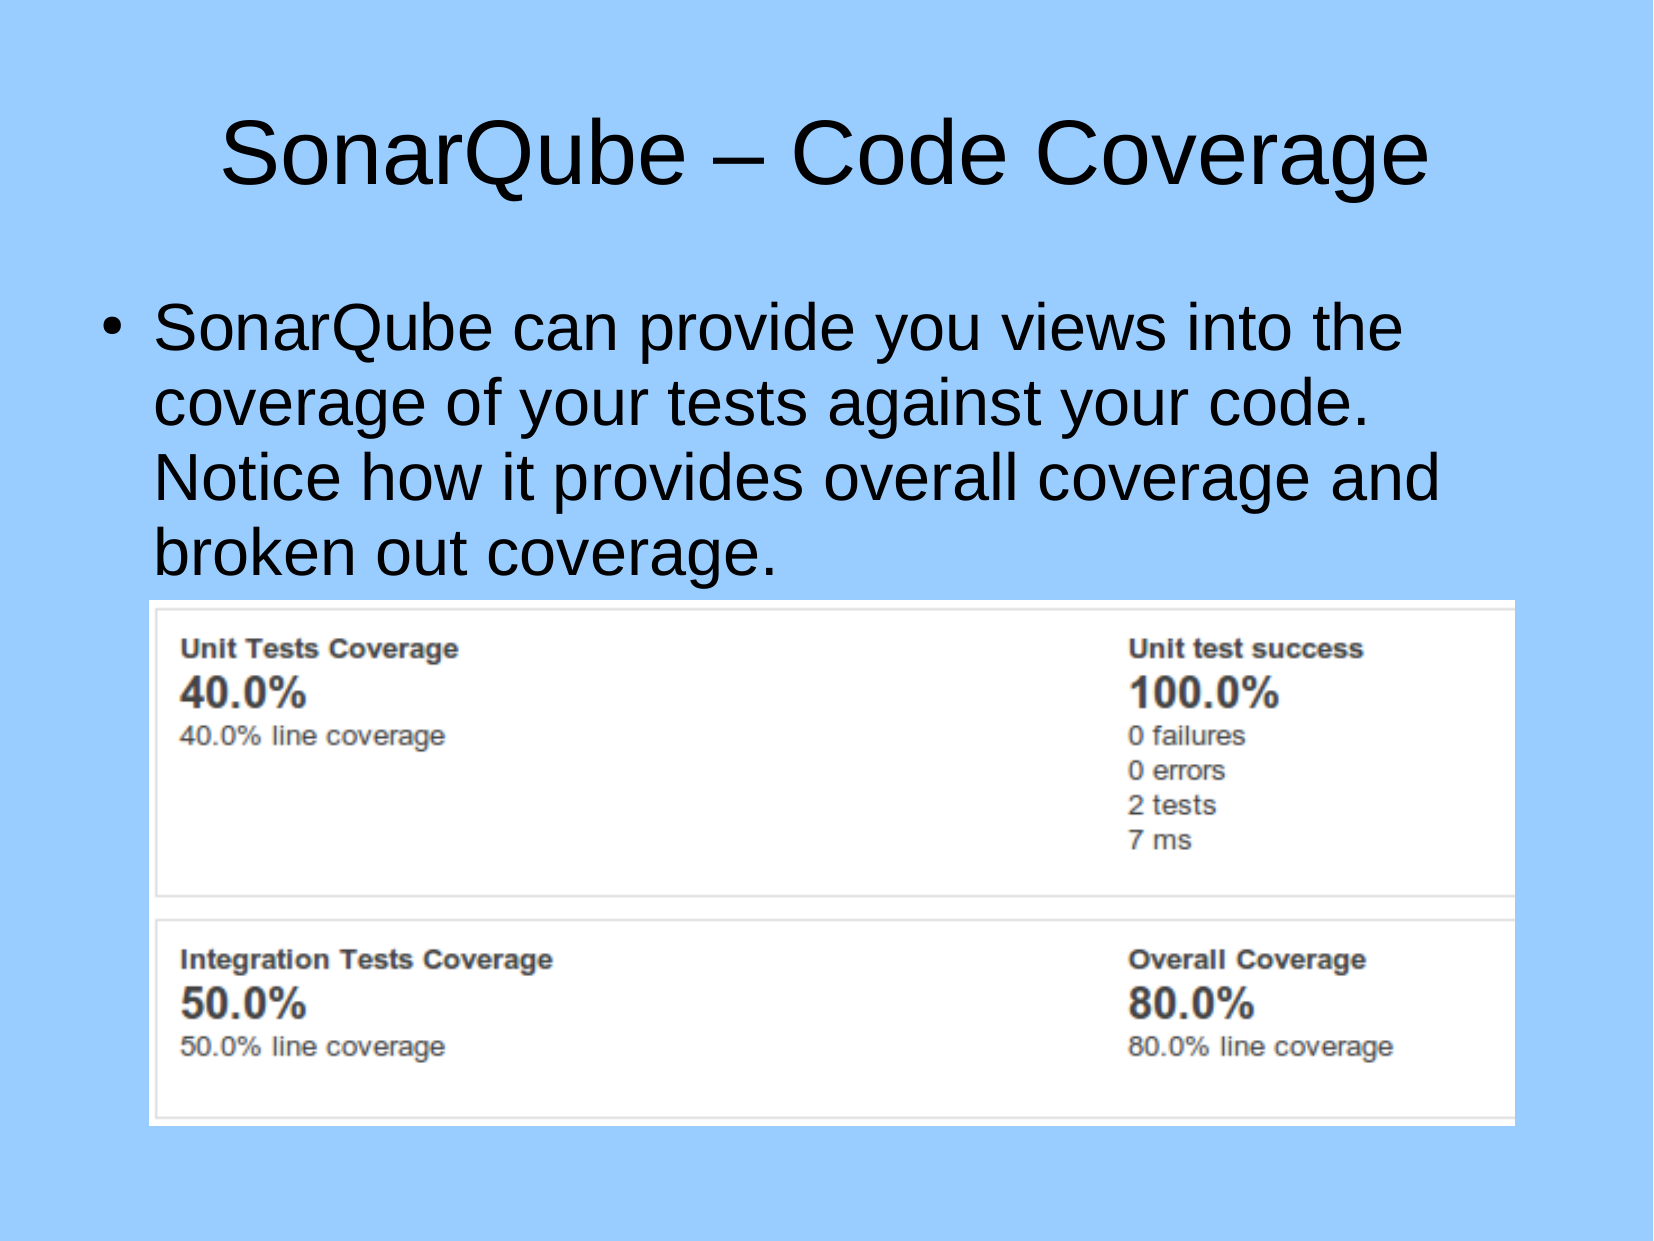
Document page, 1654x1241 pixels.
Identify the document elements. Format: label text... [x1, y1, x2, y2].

list SonarQube can provide you views into the coverage of your tests against your code. Notice how it provides overall coverage and broken out coverage. [82, 290, 1571, 1010]
picture [149, 600, 1515, 1126]
title SonarQube – Code Coverage [82, 49, 1571, 257]
